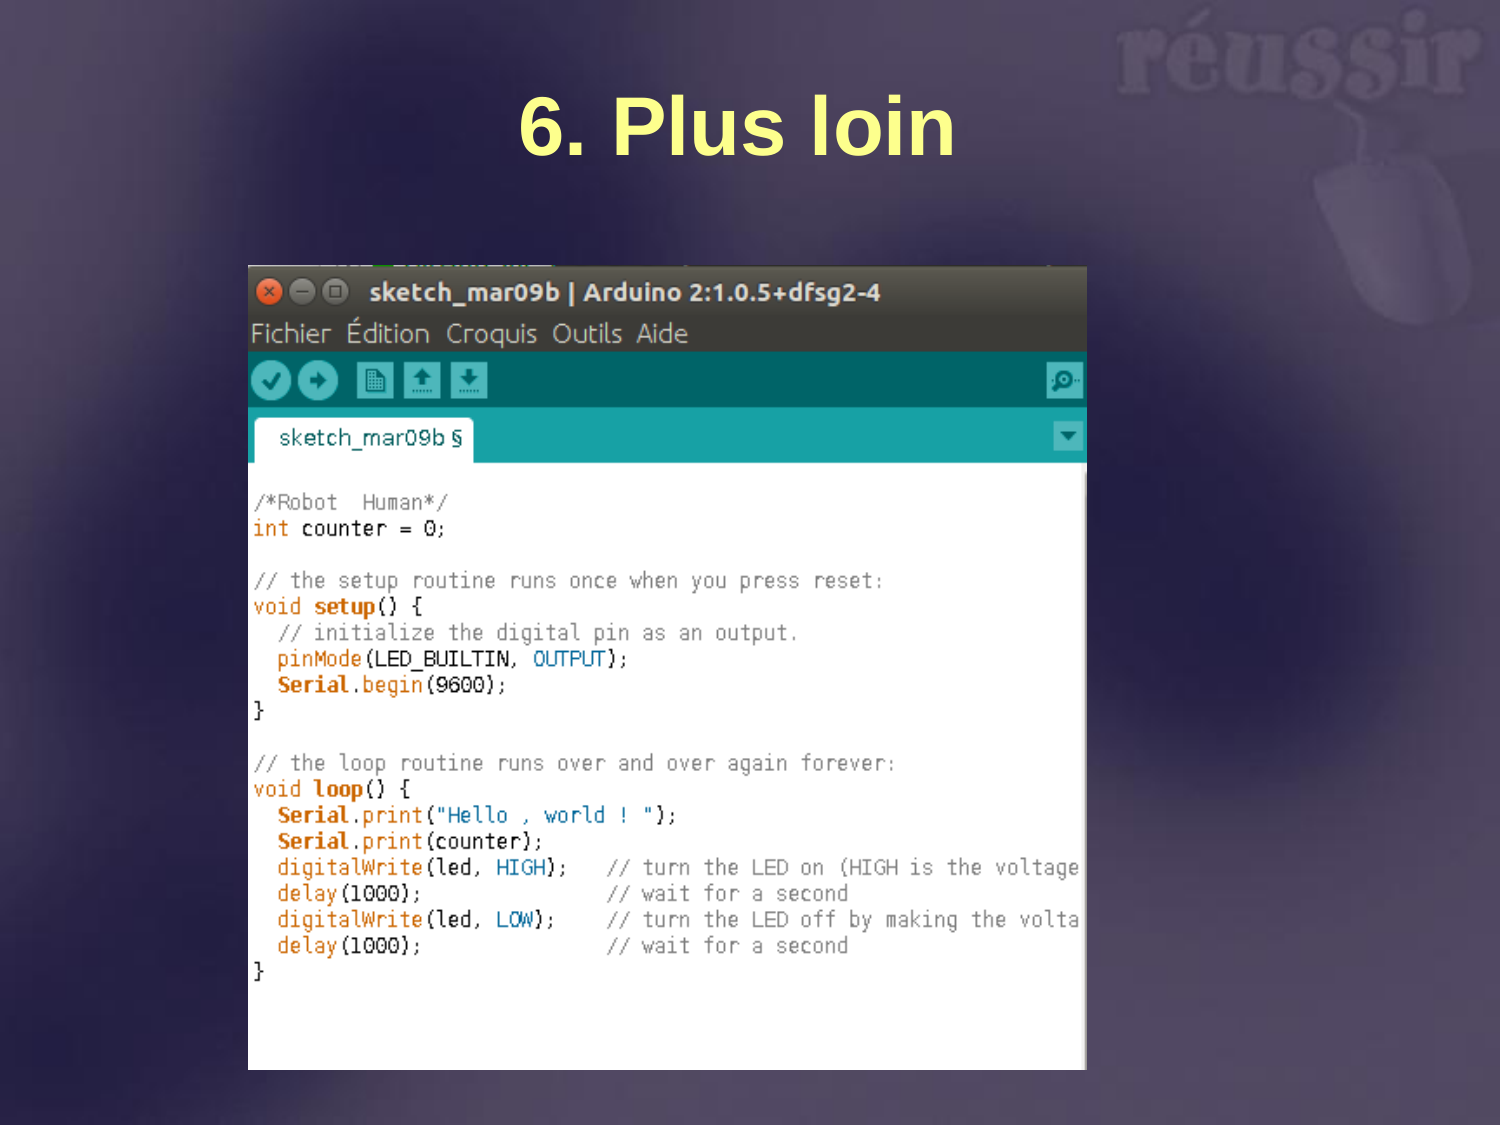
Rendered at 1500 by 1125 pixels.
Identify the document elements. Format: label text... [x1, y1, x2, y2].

picture [0, 0, 1500, 1125]
title 6. Plus loin [75, 78, 1425, 266]
